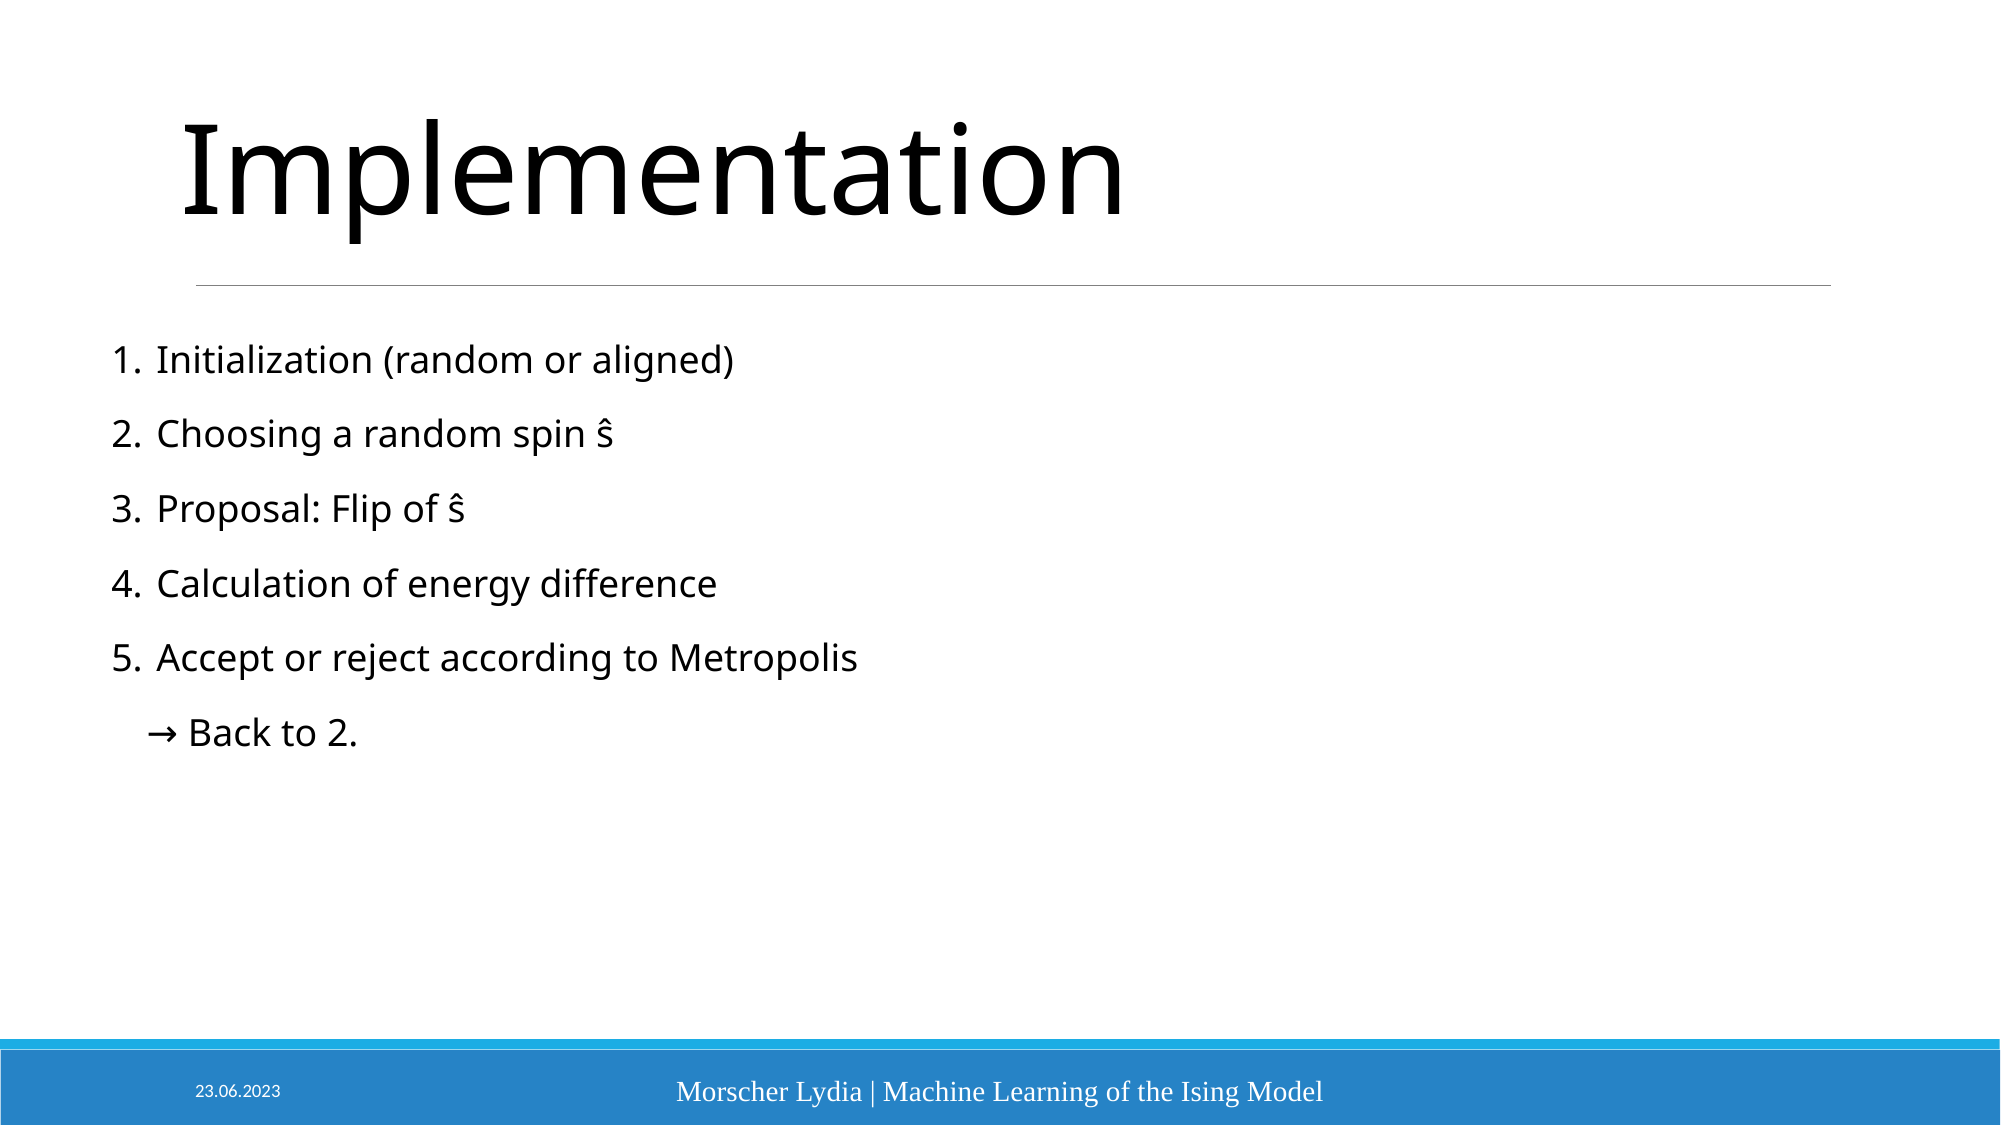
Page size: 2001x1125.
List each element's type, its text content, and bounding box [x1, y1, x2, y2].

title Implementation [180, 47, 1831, 285]
text_box Initialization (random or aligned) Choosing a random spin ŝ Proposal: Flip of ŝ Calculation of energy difference Accept or reject according to Metropolis → Back to 2. [96, 325, 833, 729]
